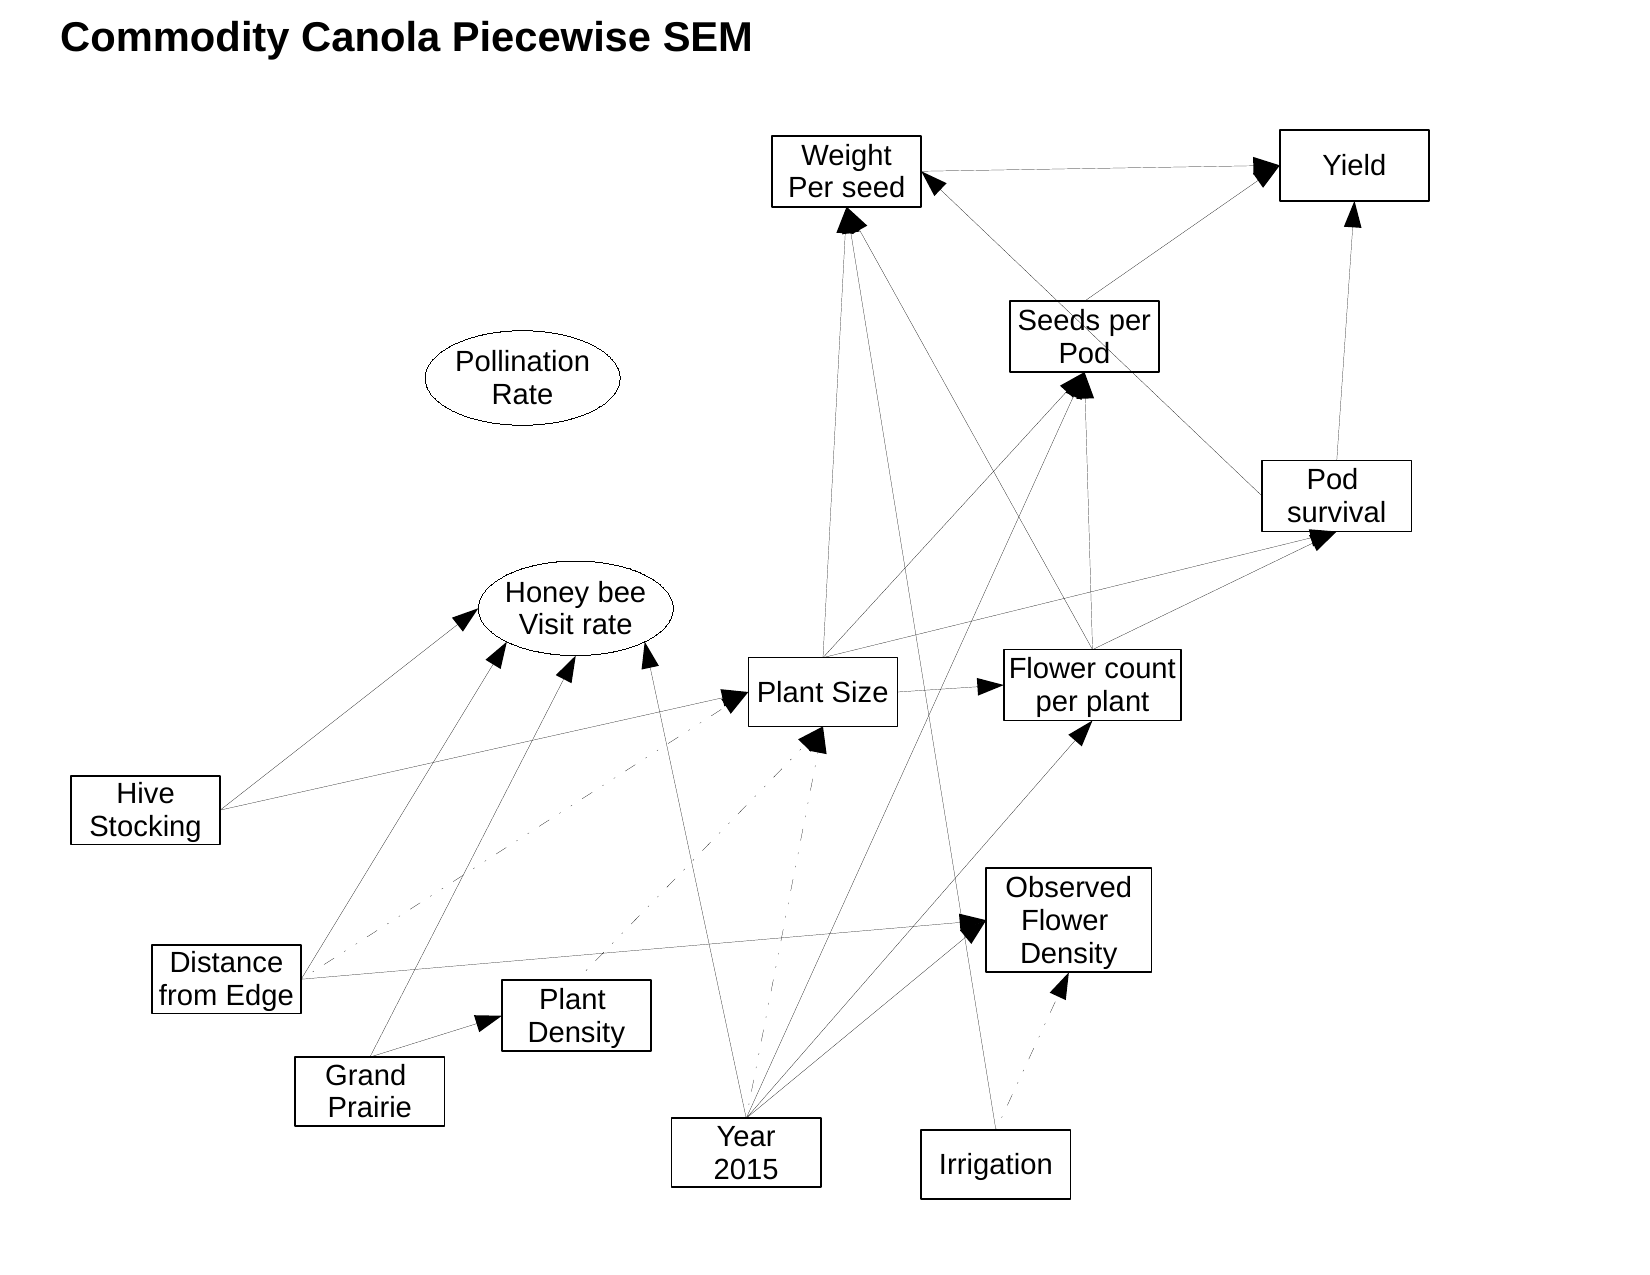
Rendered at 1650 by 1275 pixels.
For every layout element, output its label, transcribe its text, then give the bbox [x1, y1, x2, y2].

text_box Observed Flower Density [986, 868, 1152, 973]
text_box Distance from Edge [151, 944, 302, 1014]
text_box Weight Per seed [771, 135, 922, 207]
text_box Plant Size [748, 657, 898, 727]
text_box Yield [1279, 129, 1430, 201]
text_box Hive Stocking [70, 775, 221, 845]
text_box Flower count per plant [1003, 649, 1182, 721]
text_box Plant Density [501, 980, 652, 1052]
text_box Year 2015 [671, 1118, 821, 1188]
text_box Commodity Canola Piecewise SEM [45, 5, 798, 114]
text_box Pollination Rate [425, 330, 621, 426]
text_box Irrigation [921, 1130, 1071, 1199]
text_box Honey bee Visit rate [478, 561, 674, 656]
text_box Grand Prairie [295, 1057, 445, 1126]
text_box Seeds per Pod [1009, 301, 1131, 373]
text_box Seeds per Pod [1059, 301, 1160, 373]
text_box Pod survival [1262, 460, 1412, 532]
